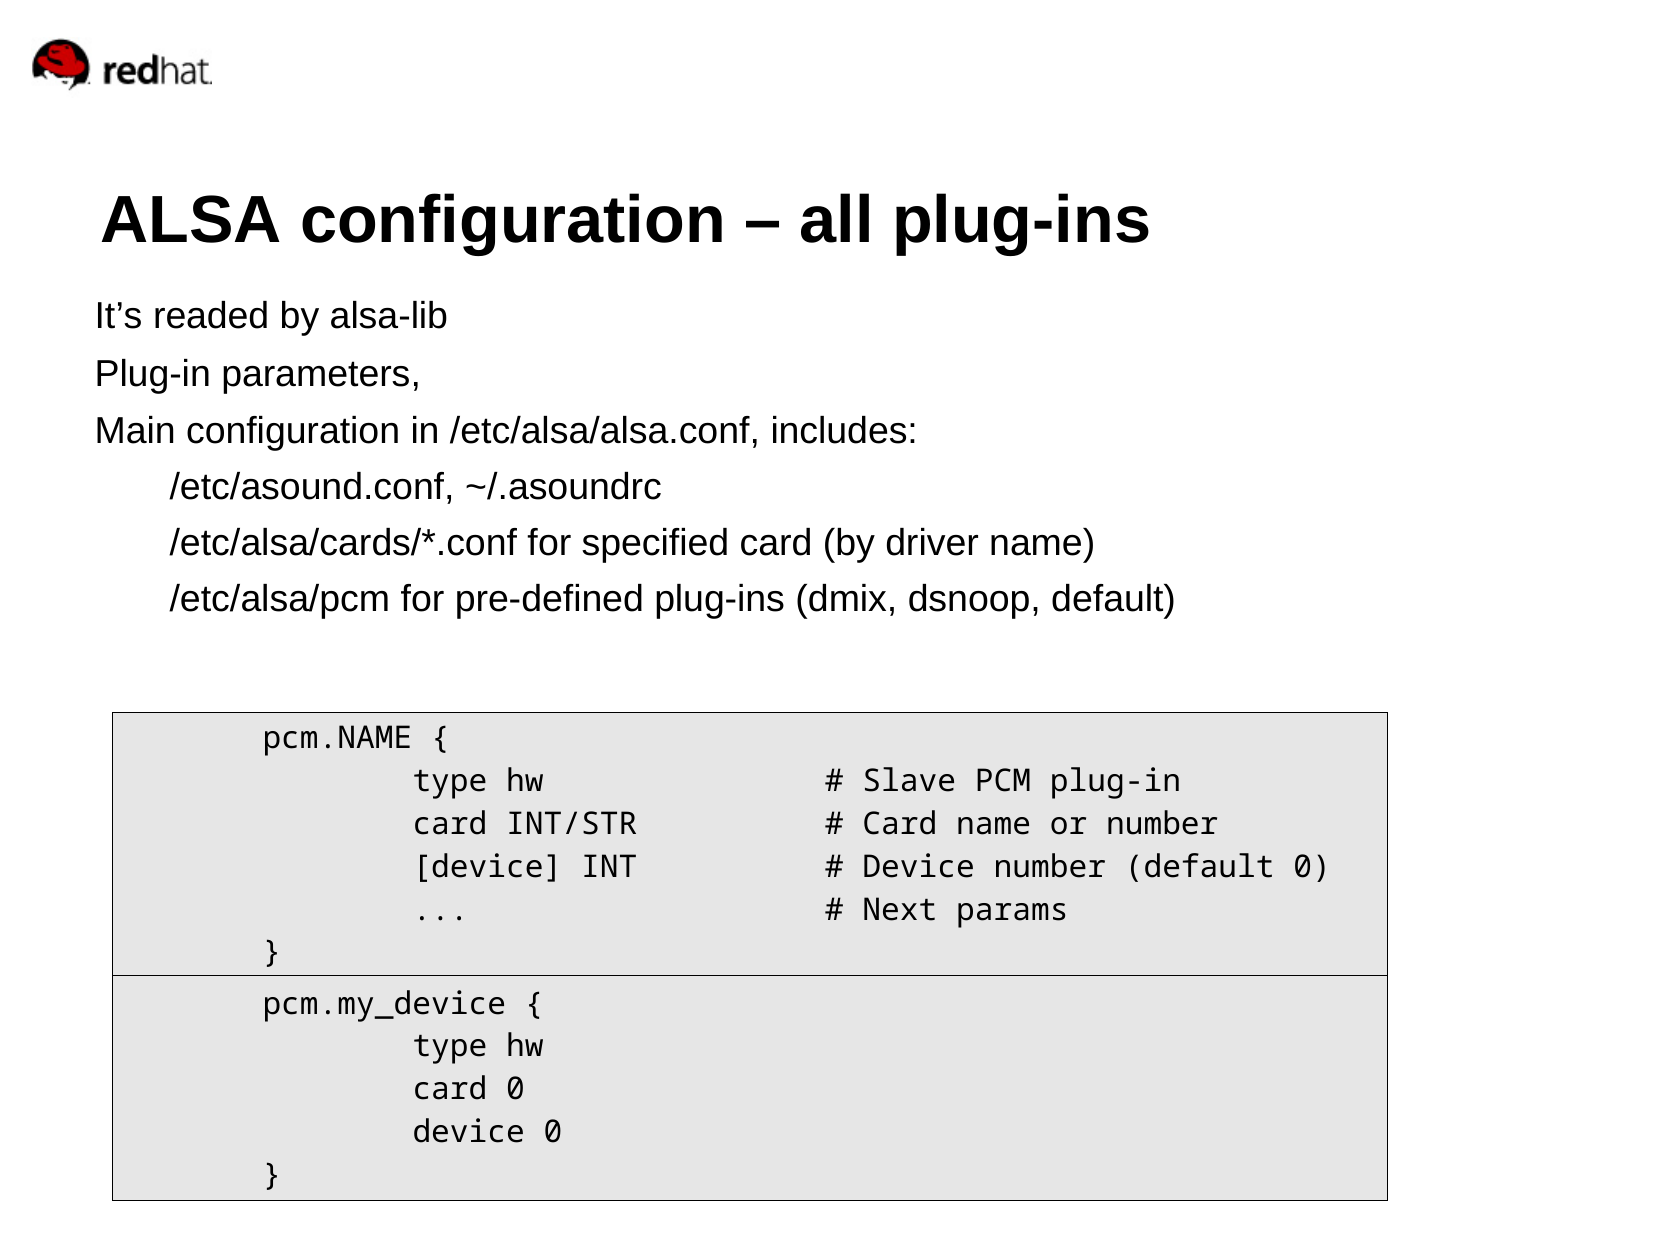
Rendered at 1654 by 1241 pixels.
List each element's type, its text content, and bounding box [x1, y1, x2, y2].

picture [31, 37, 212, 98]
text_box pcm.my_device { type hw card 0 device 0 } [112, 1163, 1388, 1201]
title ALSA configuration – all plug-ins [100, 164, 1506, 275]
list It’s readed by alsa-lib Plug-in parameters, Main configuration in /etc/alsa/alsa.conf, includes: /etc/asound.conf, ~/.asoundrc /etc/alsa/cards/*.conf for specified card (by driver name) /etc/alsa/pcm for pre-defined plug-ins (dmix, dsnoop, default) [94, 294, 1501, 1163]
